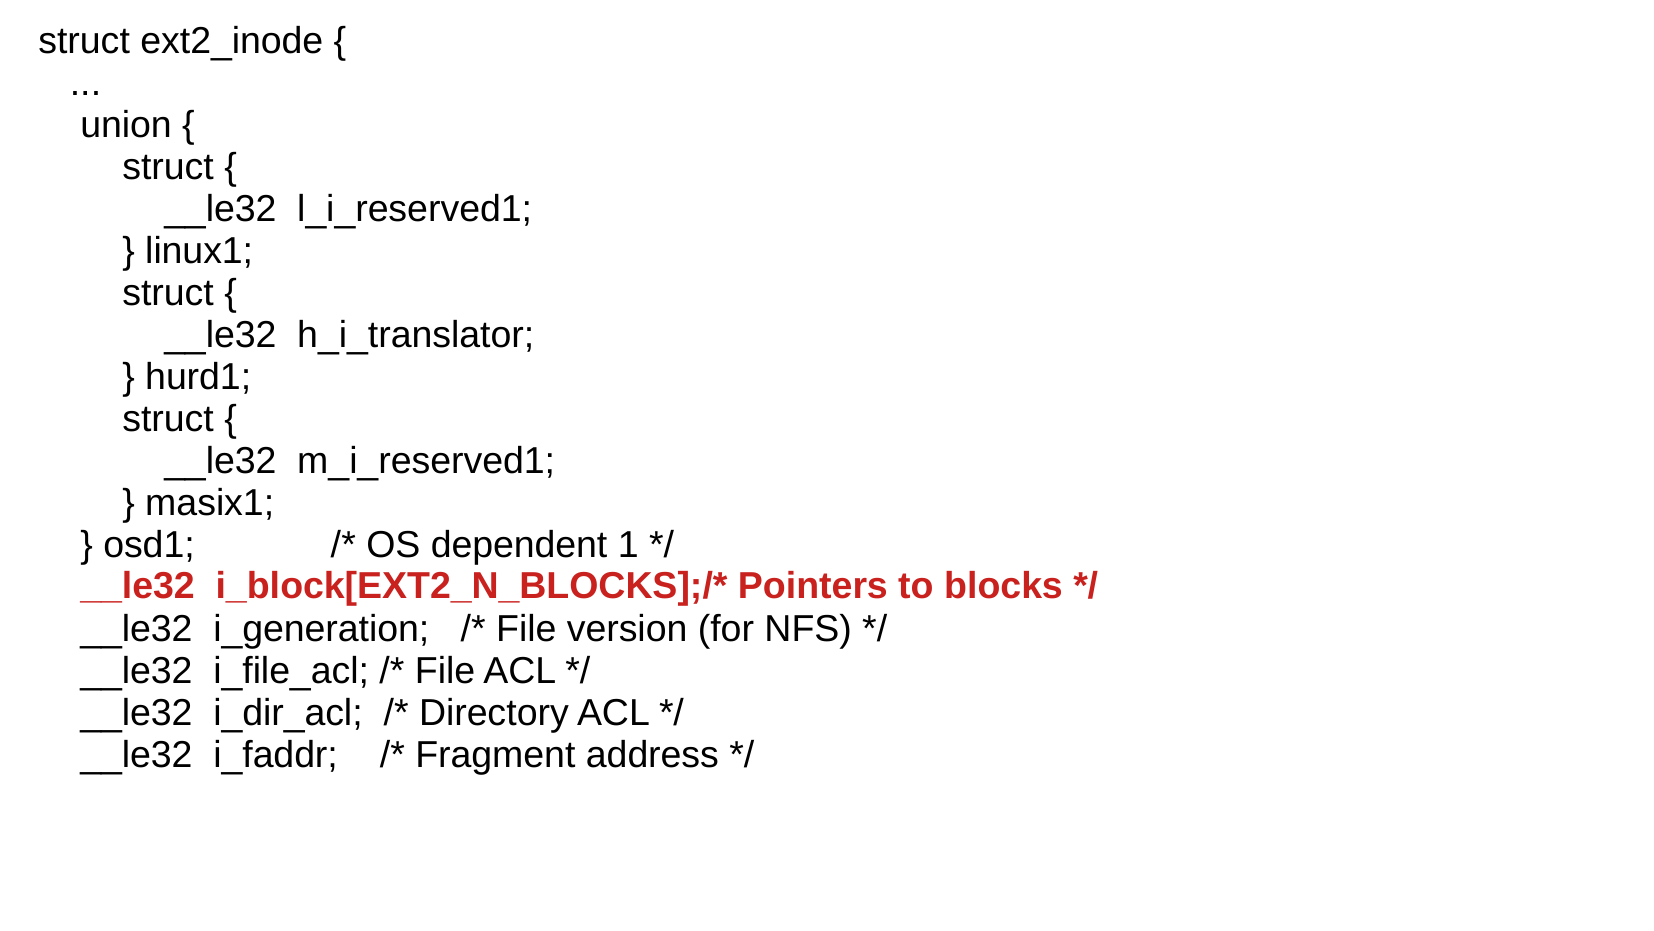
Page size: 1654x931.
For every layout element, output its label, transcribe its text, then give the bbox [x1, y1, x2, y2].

text_box struct ext2_inode { ... union { struct { __le32 l_i_reserved1; } linux1; struct { __le32 h_i_translator; } hurd1; struct { __le32 m_i_reserved1; } masix1; } osd1; /* OS dependent 1 */ __le32 i_block[EXT2_N_BLOCKS];/* Pointers to blocks */ __le32 i_generation; /* File version (for NFS) */ __le32 i_file_acl; /* File ACL */ __le32 i_dir_acl; /* Directory ACL */ __le32 i_faddr; /* Fragment address */ [23, 11, 1501, 931]
